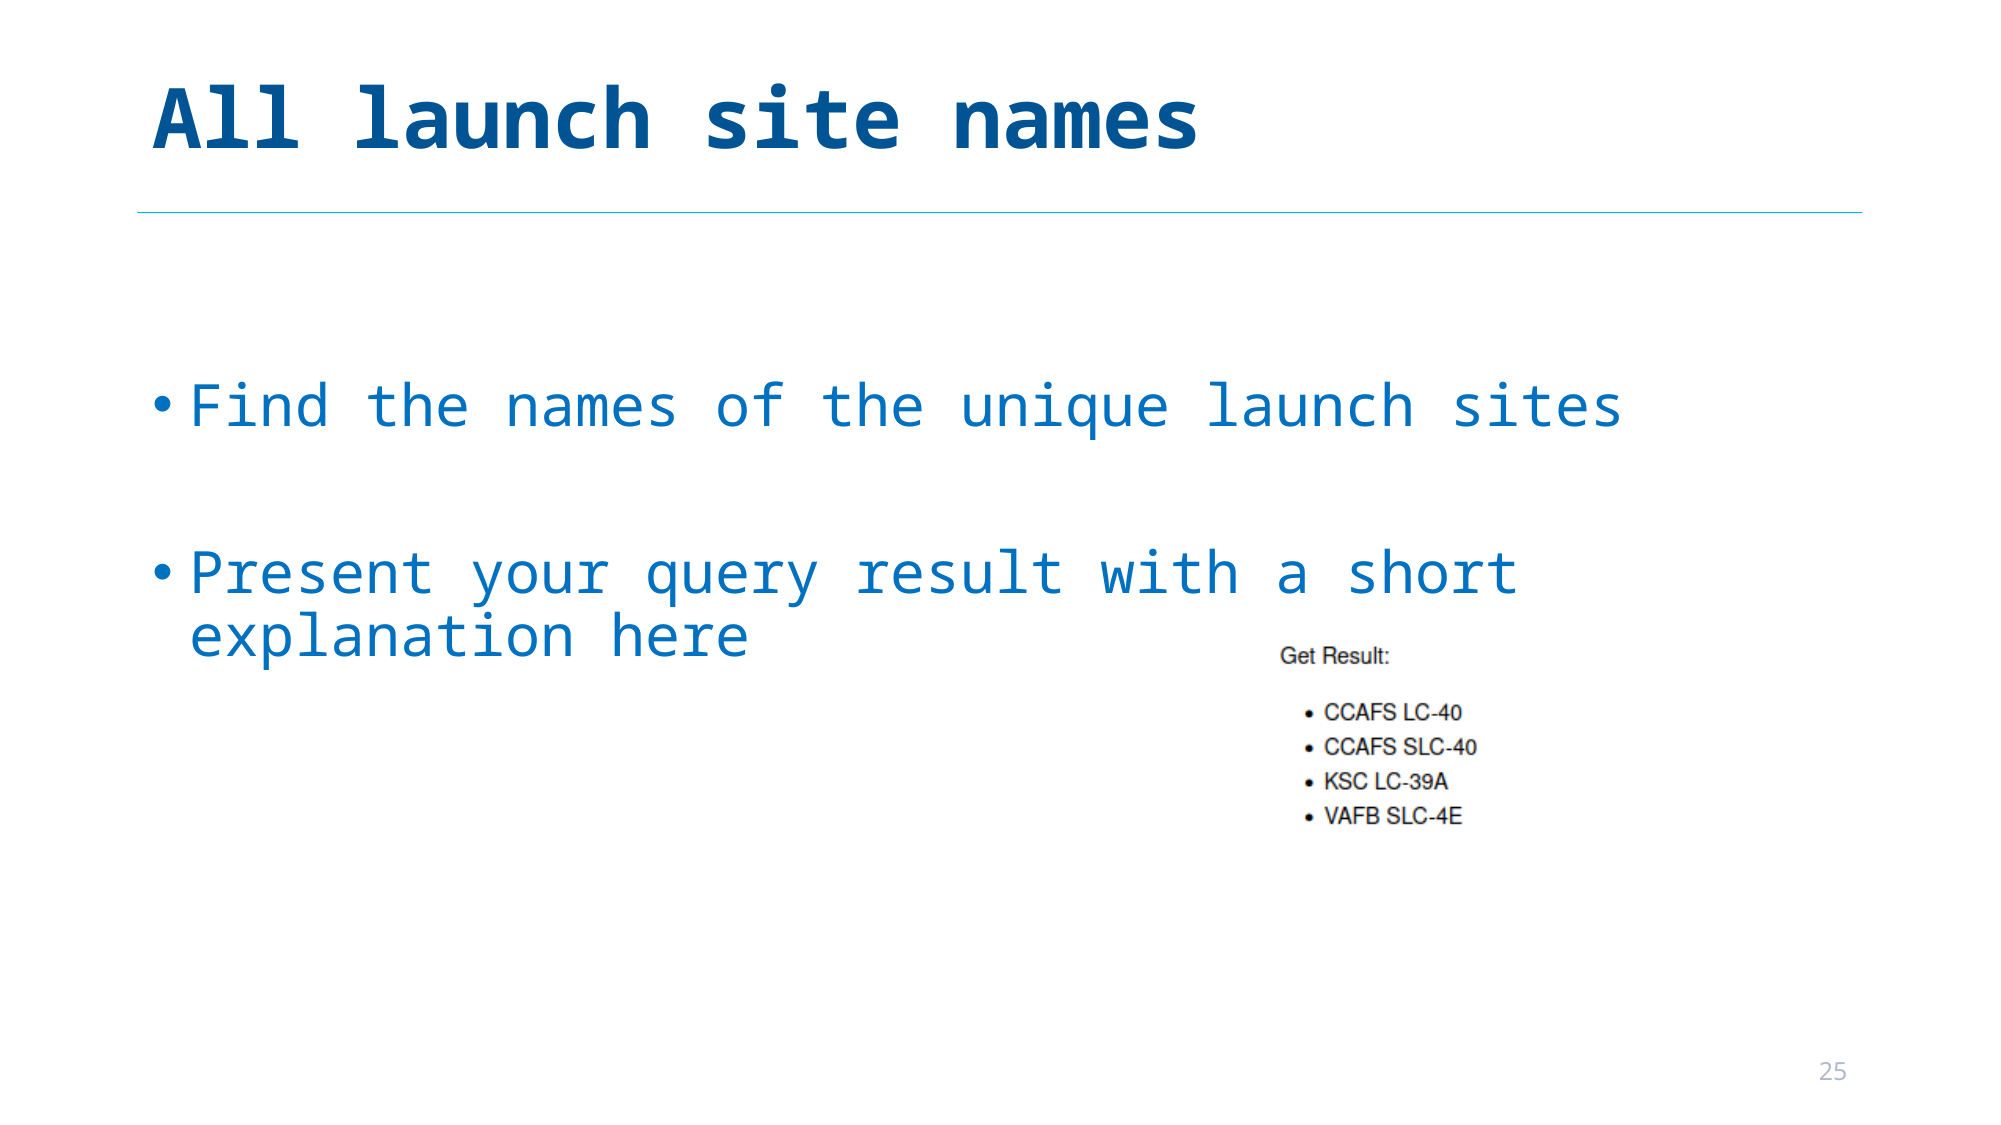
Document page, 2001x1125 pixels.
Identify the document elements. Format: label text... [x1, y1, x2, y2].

picture [1251, 628, 1565, 851]
list Find the names of the unique launch sites Present your query result with a short explanation here [137, 277, 1863, 992]
title All launch site names [137, 13, 1863, 231]
slide_number 36 [1412, 1042, 1863, 1103]
